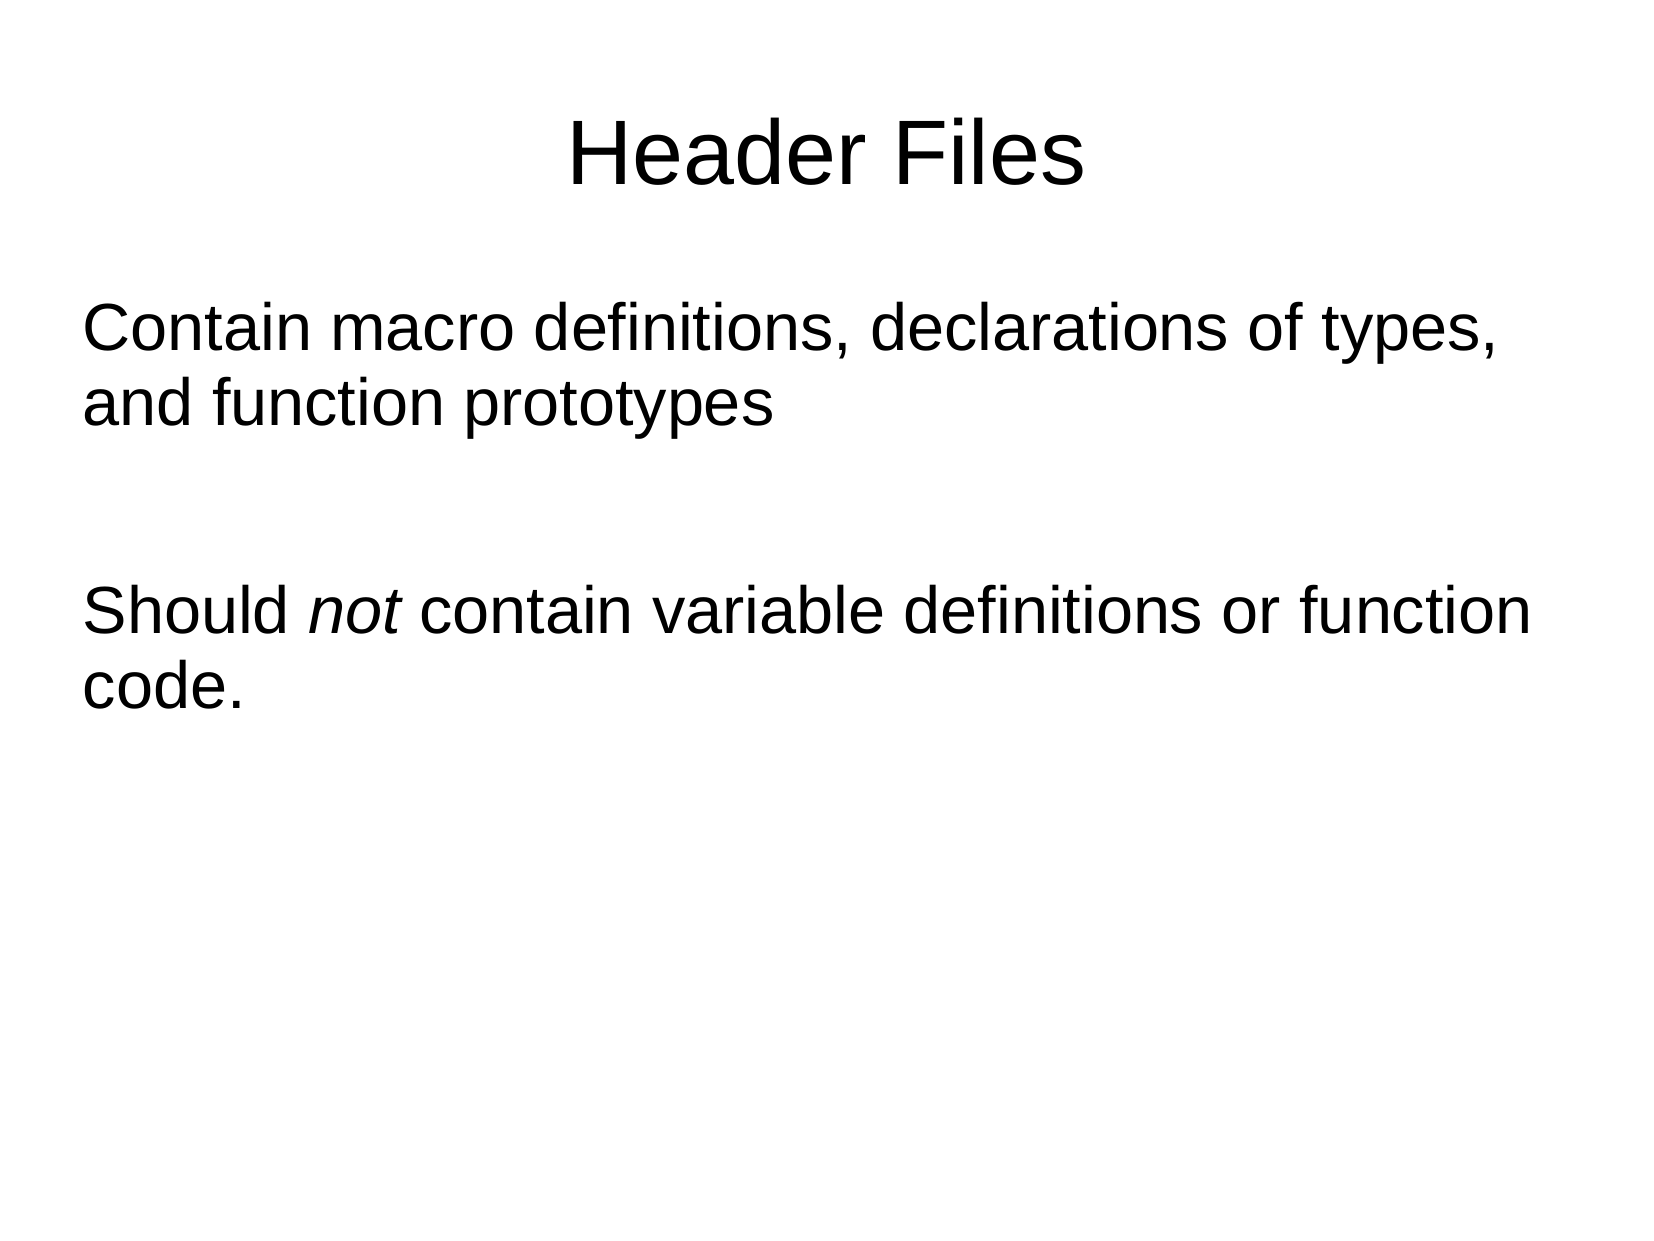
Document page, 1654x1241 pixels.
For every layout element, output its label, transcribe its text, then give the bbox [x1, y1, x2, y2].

title Header Files [82, 49, 1571, 257]
list Contain macro definitions, declarations of types, and function prototypes Should not contain variable definitions or function code. [82, 290, 1571, 1010]
